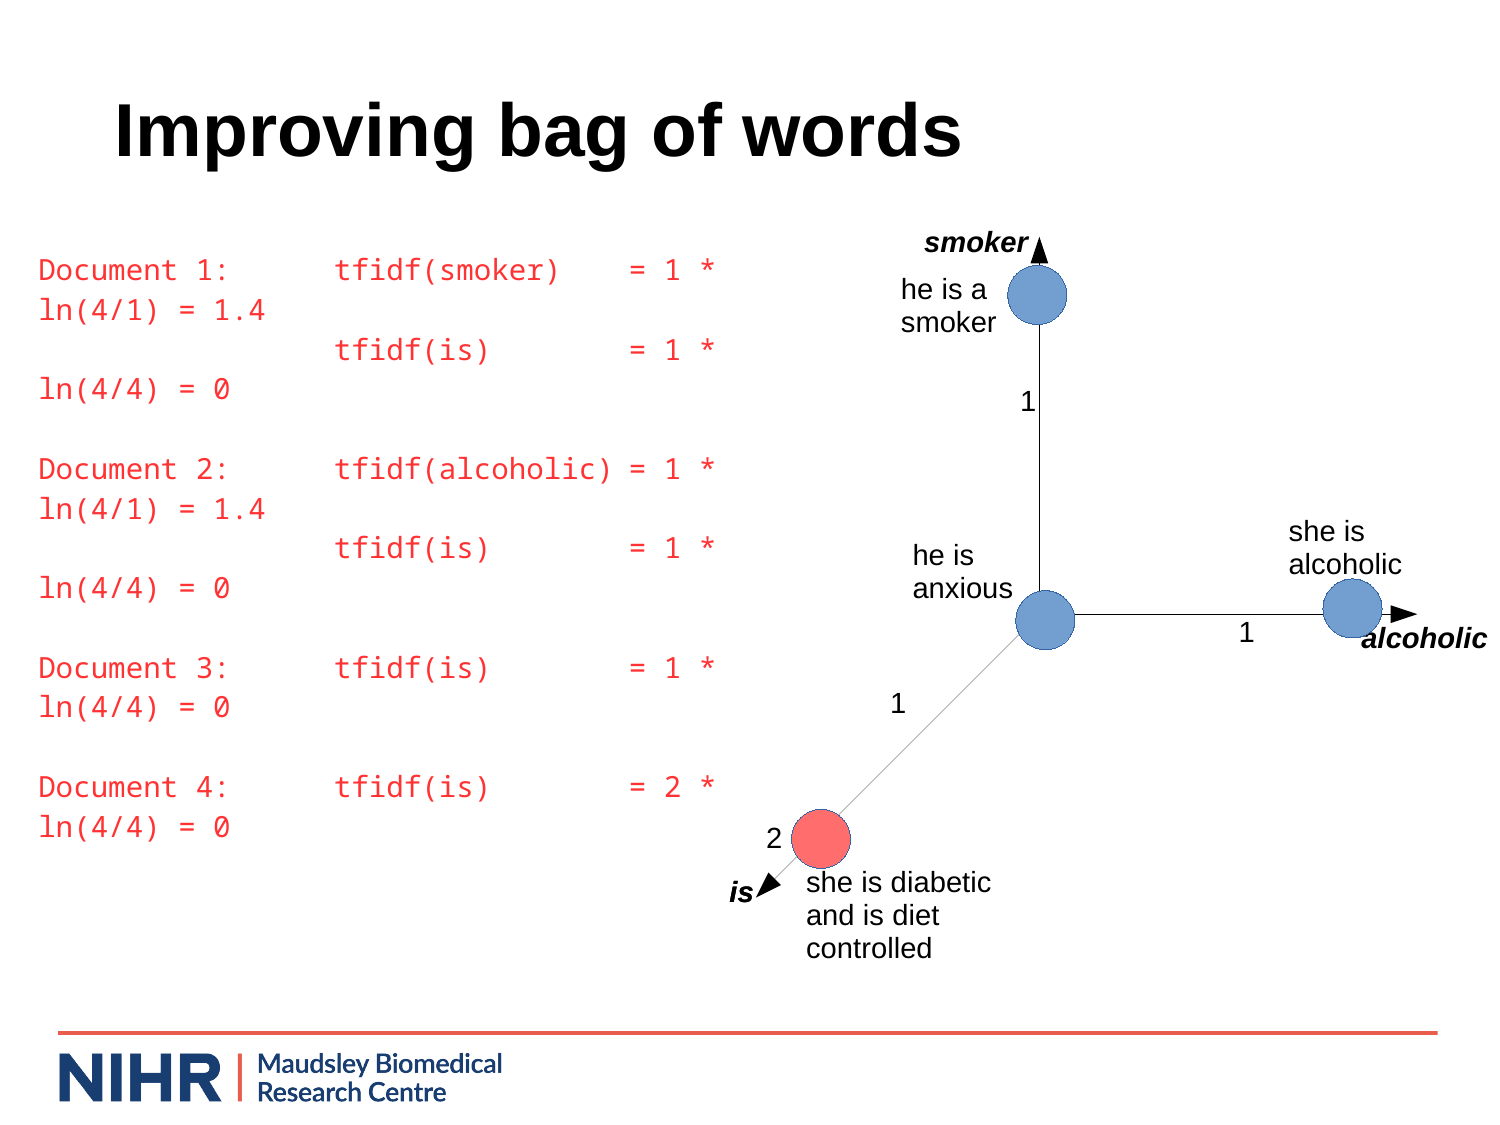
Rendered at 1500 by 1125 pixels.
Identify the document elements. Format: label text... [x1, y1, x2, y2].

text_box 2 [751, 814, 798, 863]
text_box smoker [909, 218, 1044, 267]
text_box Improving bag of words [100, 84, 1105, 180]
text_box 1 [875, 679, 922, 727]
text_box alcoholic [1346, 614, 1500, 662]
text_box is [714, 868, 769, 916]
picture [29, 1018, 531, 1125]
text_box he is anxious [897, 531, 1029, 612]
text_box 1 [1005, 377, 1052, 426]
text_box [1012, 265, 1067, 325]
text_box 1 [1223, 608, 1270, 656]
text_box she is diabetic and is diet controlled [791, 858, 1008, 972]
text_box he is a smoker [886, 265, 1012, 346]
text_box [1322, 578, 1383, 638]
text_box she is alcoholic [1273, 507, 1418, 589]
text_box [798, 809, 851, 858]
text_box [1015, 590, 1075, 650]
text_box Document 1: tfidf(smoker) = 1 * ln(4/1) = 1.4 tfidf(is) = 1 * ln(4/4) = 0 Document 2: tfidf(alcoholic) = 1 * ln(4/1) = 1.4 tfidf(is) = 1 * ln(4/4) = 0 Document 3: tfidf(is) = 1 * ln(4/4) = 0 Document 4: tfidf(is) = 2 * ln(4/4) = 0 [23, 242, 798, 661]
